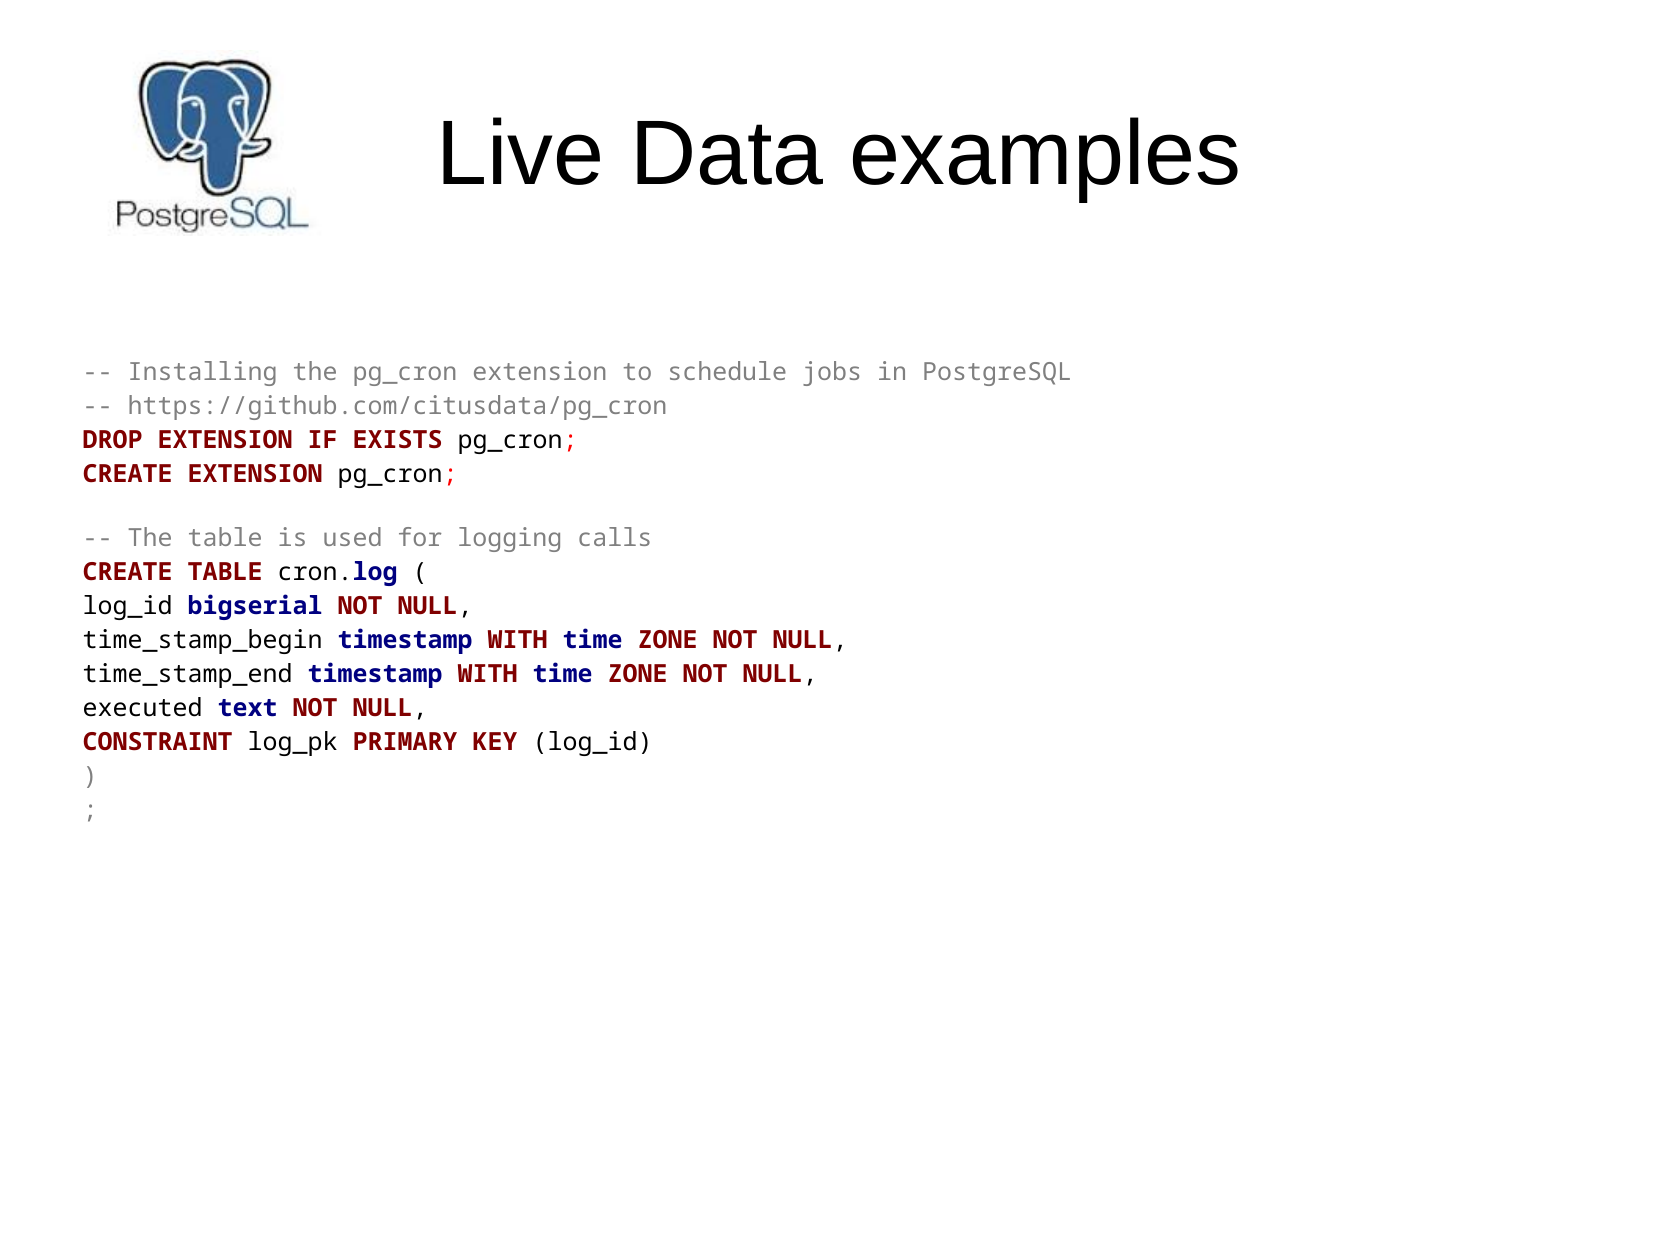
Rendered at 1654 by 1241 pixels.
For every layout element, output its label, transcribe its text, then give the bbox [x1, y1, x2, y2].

title Live Data examples [82, 49, 1571, 257]
picture [58, 50, 356, 237]
list -- Installing the pg_cron extension to schedule jobs in PostgreSQL -- https://github.com/citusdata/pg_cron DROP EXTENSION IF EXISTS pg_cron; CREATE EXTENSION pg_cron; -- The table is used for logging calls CREATE TABLE cron.log ( log_id bigserial NOT NULL, time_stamp_begin timestamp WITH time ZONE NOT NULL, time_stamp_end timestamp WITH time ZONE NOT NULL, executed text NOT NULL, CONSTRAINT log_pk PRIMARY KEY (log_id) ) ; [82, 290, 1538, 1010]
